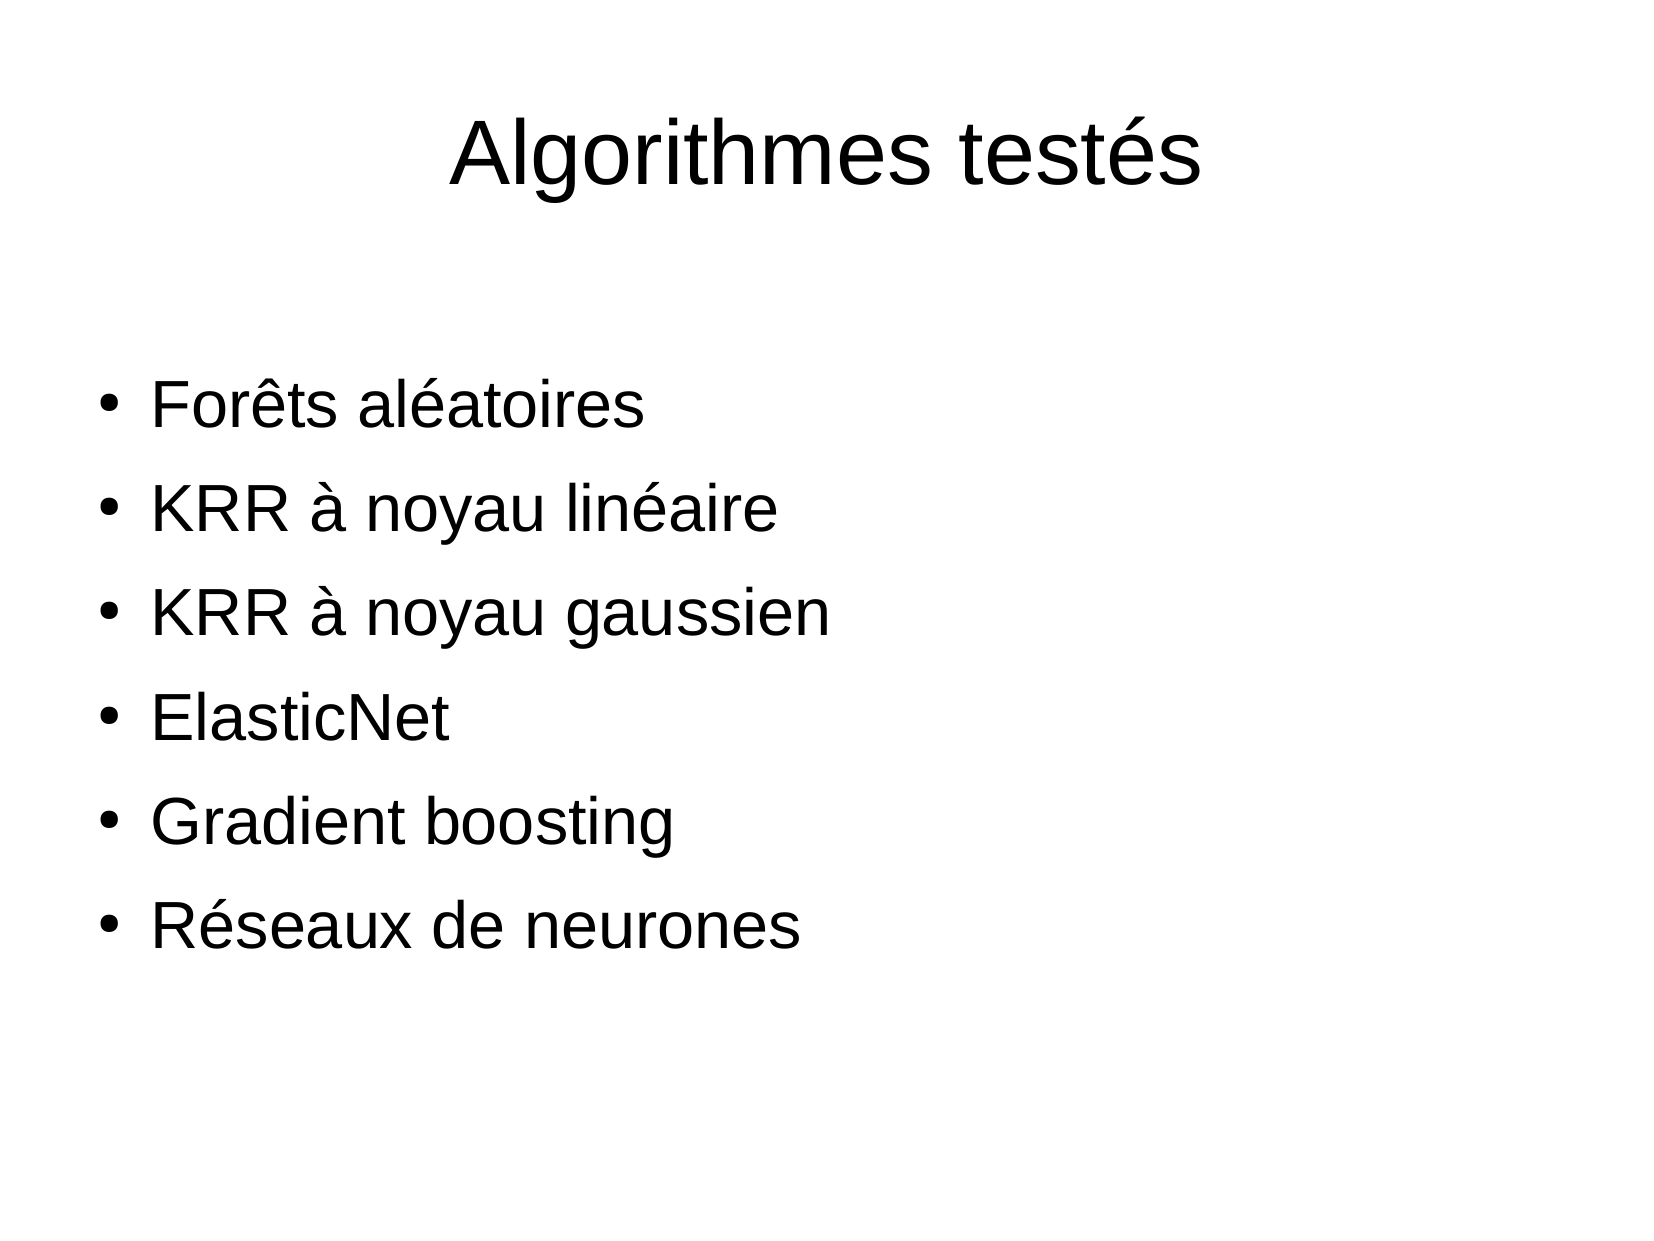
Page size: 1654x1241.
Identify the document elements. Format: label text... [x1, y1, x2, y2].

list Forêts aléatoires KRR à noyau linéaire KRR à noyau gaussien ElasticNet Gradient boosting Réseaux de neurones [79, 366, 1568, 1186]
title Algorithmes testés [82, 49, 1571, 257]
